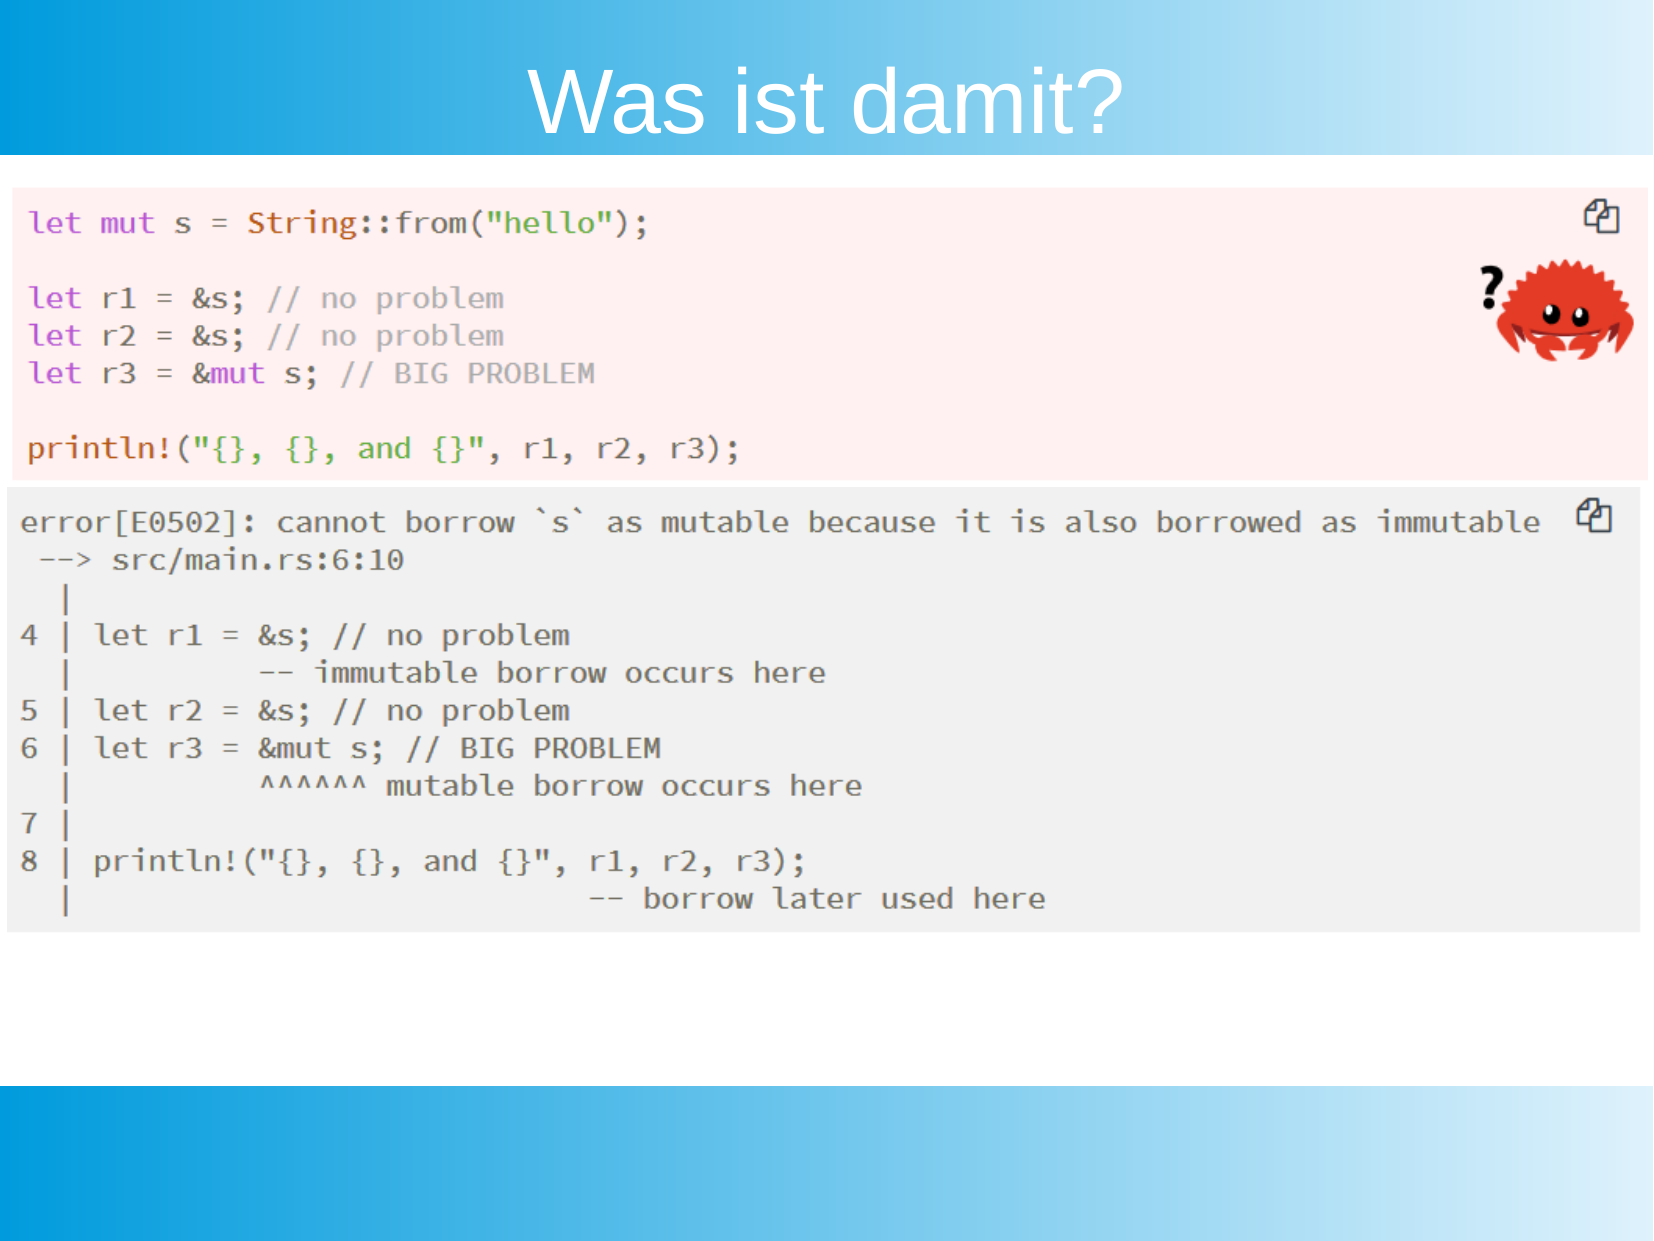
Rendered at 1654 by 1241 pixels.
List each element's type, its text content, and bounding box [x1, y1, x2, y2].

title Was ist damit? [82, 49, 1571, 155]
picture [11, 177, 1648, 482]
picture [7, 487, 1642, 934]
